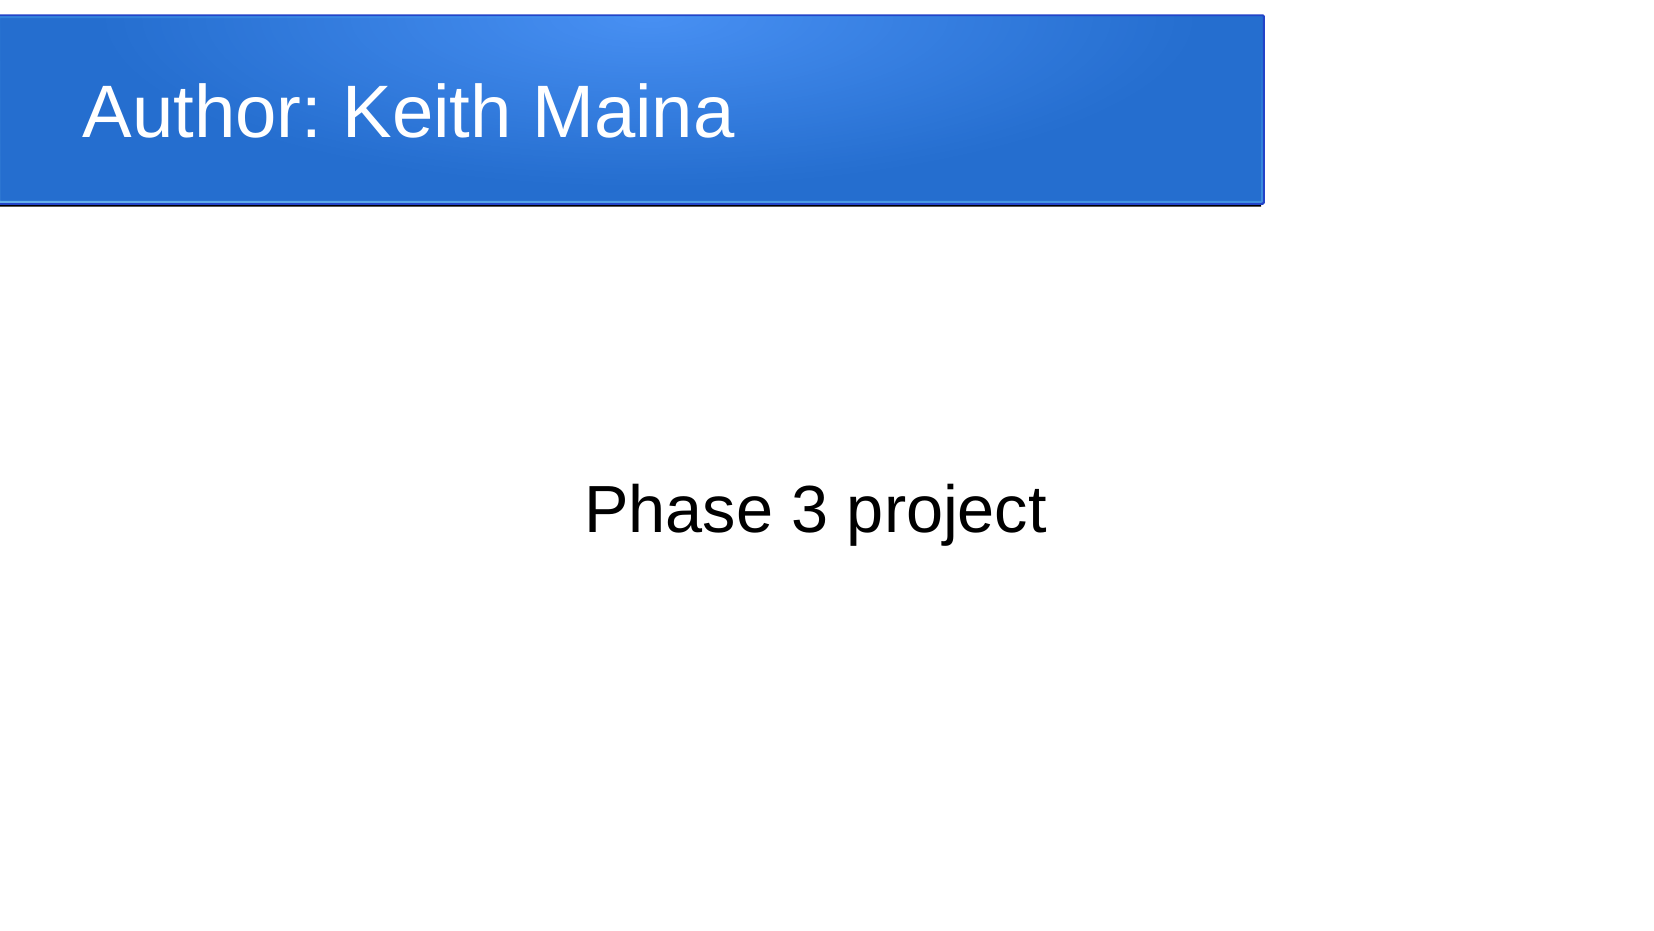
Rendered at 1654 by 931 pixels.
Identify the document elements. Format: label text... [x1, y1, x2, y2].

subtitle Phase 3 project [71, 240, 1561, 780]
title Author: Keith Maina [82, 35, 1235, 189]
